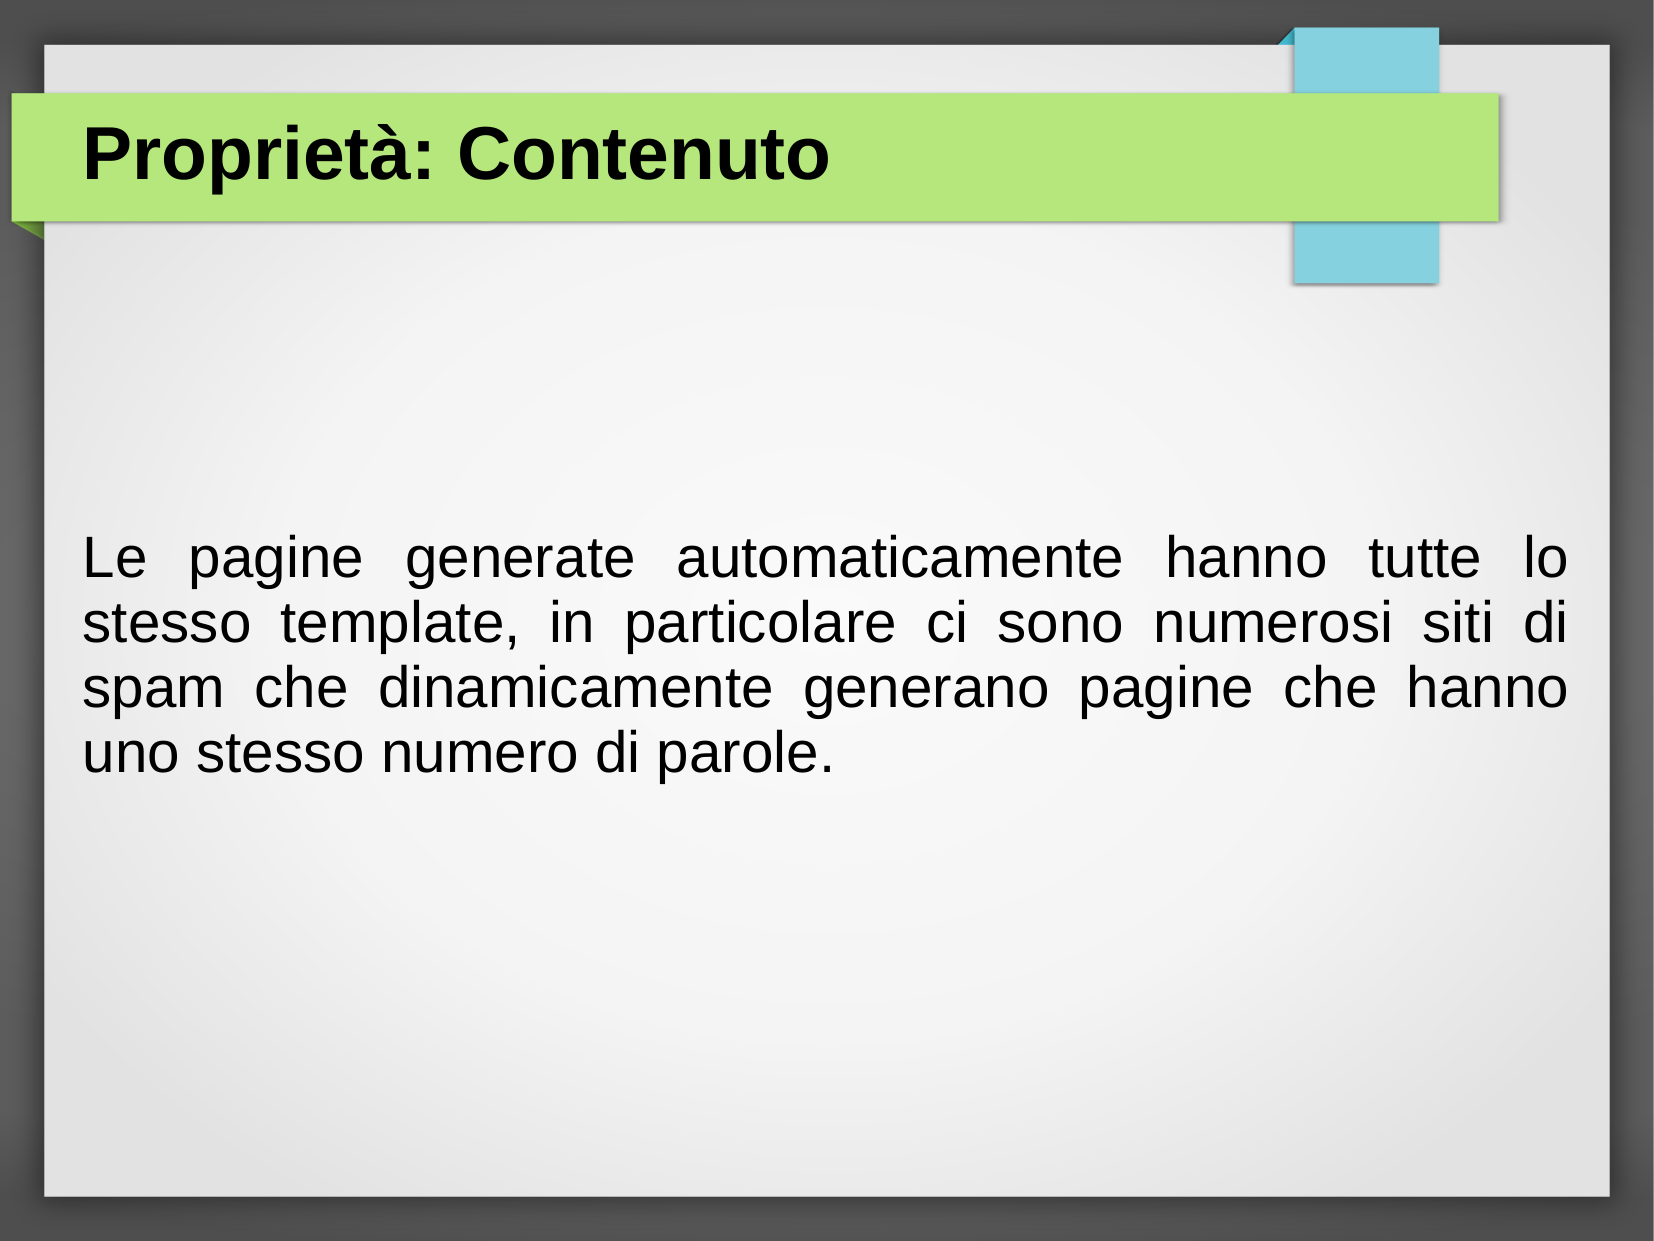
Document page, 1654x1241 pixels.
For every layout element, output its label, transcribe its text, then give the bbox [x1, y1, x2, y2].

picture [0, 0, 1654, 1241]
title Proprietà: Contenuto [82, 94, 1264, 213]
subtitle Le pagine generate automaticamente hanno tutte lo stesso template, in particolare ci sono numerosi siti di spam che dinamicamente generano pagine che hanno uno stesso numero di parole. [82, 295, 1571, 1015]
